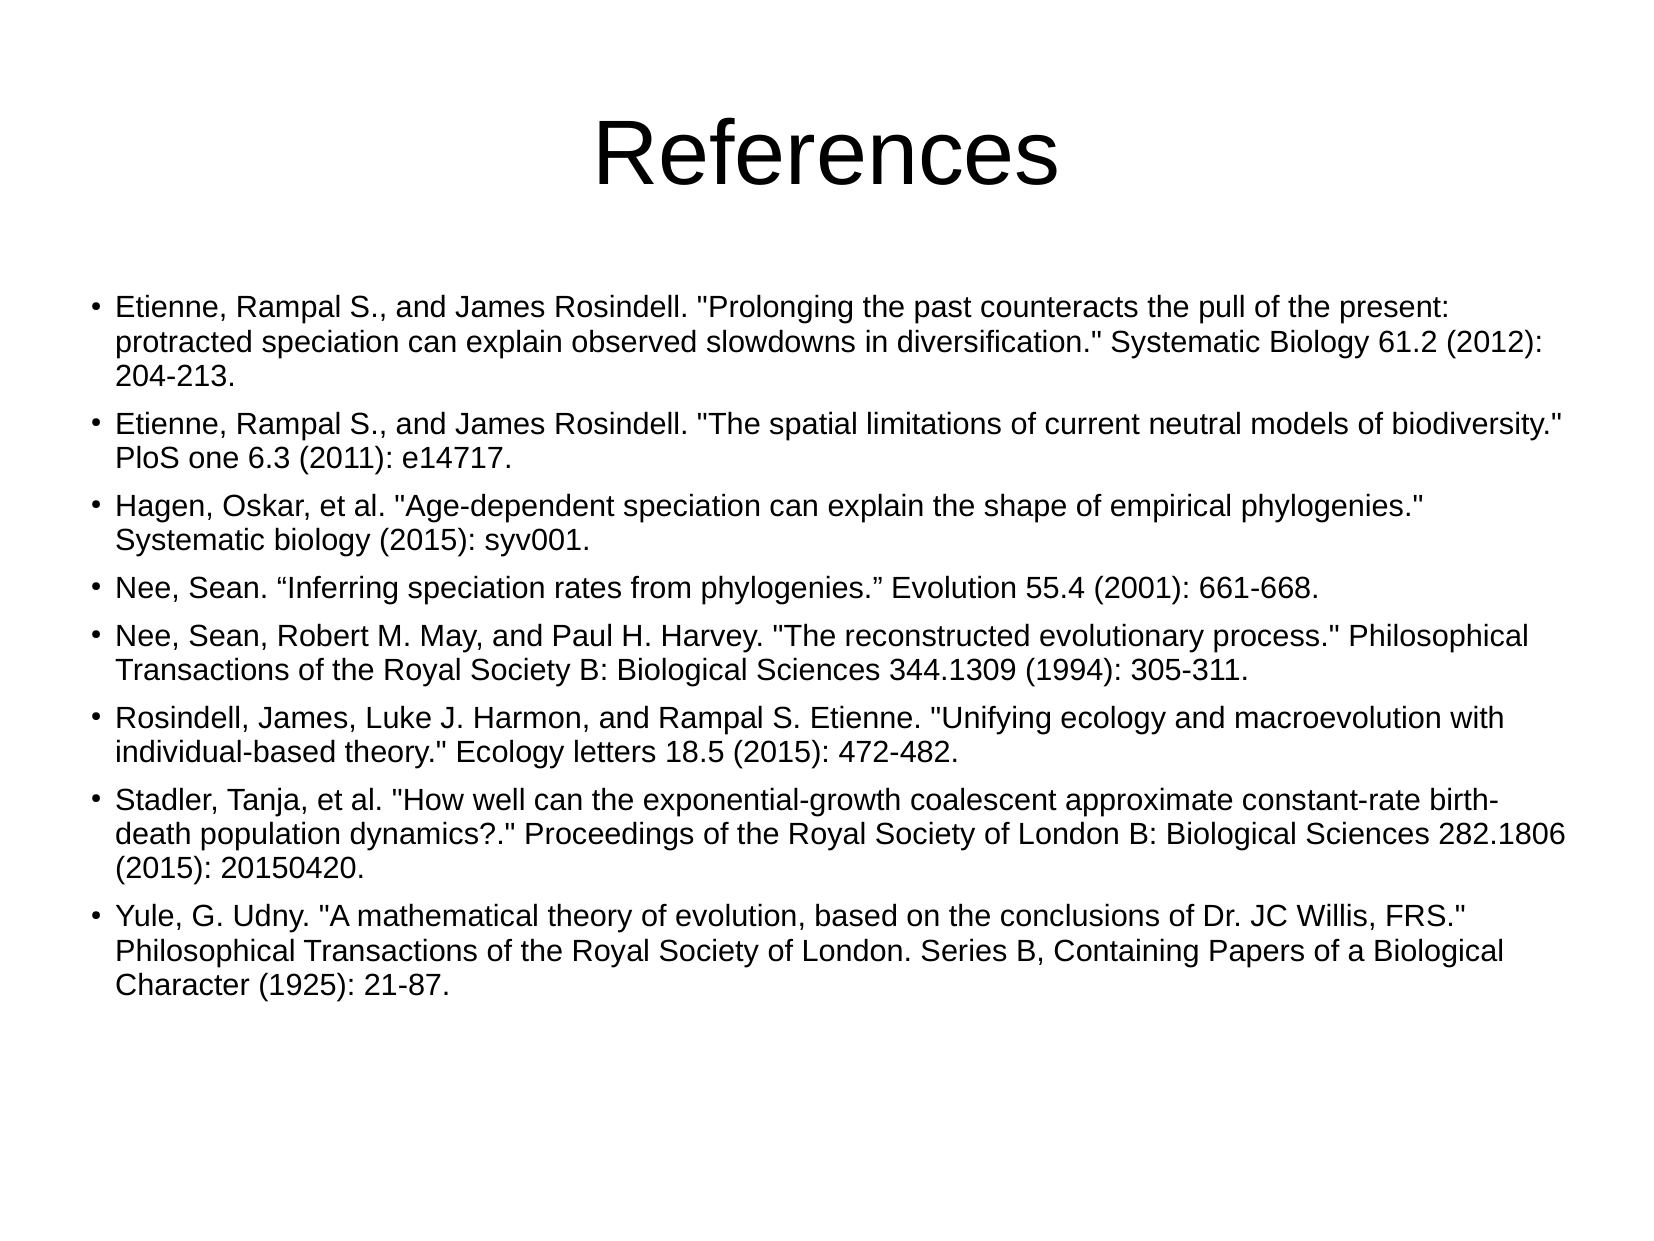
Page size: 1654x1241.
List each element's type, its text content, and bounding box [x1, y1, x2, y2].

title References [82, 49, 1571, 257]
list Etienne, Rampal S., and James Rosindell. "Prolonging the past counteracts the pull of the present: protracted speciation can explain observed slowdowns in diversification." Systematic Biology 61.2 (2012): 204-213. Etienne, Rampal S., and James Rosindell. "The spatial limitations of current neutral models of biodiversity." PloS one 6.3 (2011): e14717. Hagen, Oskar, et al. "Age-dependent speciation can explain the shape of empirical phylogenies." Systematic biology (2015): syv001. Nee, Sean. “Inferring speciation rates from phylogenies.” Evolution 55.4 (2001): 661-668. Nee, Sean, Robert M. May, and Paul H. Harvey. "The reconstructed evolutionary process." Philosophical Transactions of the Royal Society B: Biological Sciences 344.1309 (1994): 305-311. Rosindell, James, Luke J. Harmon, and Rampal S. Etienne. "Unifying ecology and macroevolution with individual-based theory." Ecology letters 18.5 (2015): 472-482. Stadler, Tanja, et al. "How well can the exponential-growth coalescent approximate constant-rate birth-death population dynamics?." Proceedings of the Royal Society of London B: Biological Sciences 282.1806 (2015): 20150420. Yule, G. Udny. "A mathematical theory of evolution, based on the conclusions of Dr. JC Willis, FRS." Philosophical Transactions of the Royal Society of London. Series B, Containing Papers of a Biological Character (1925): 21-87. [82, 290, 1571, 1010]
